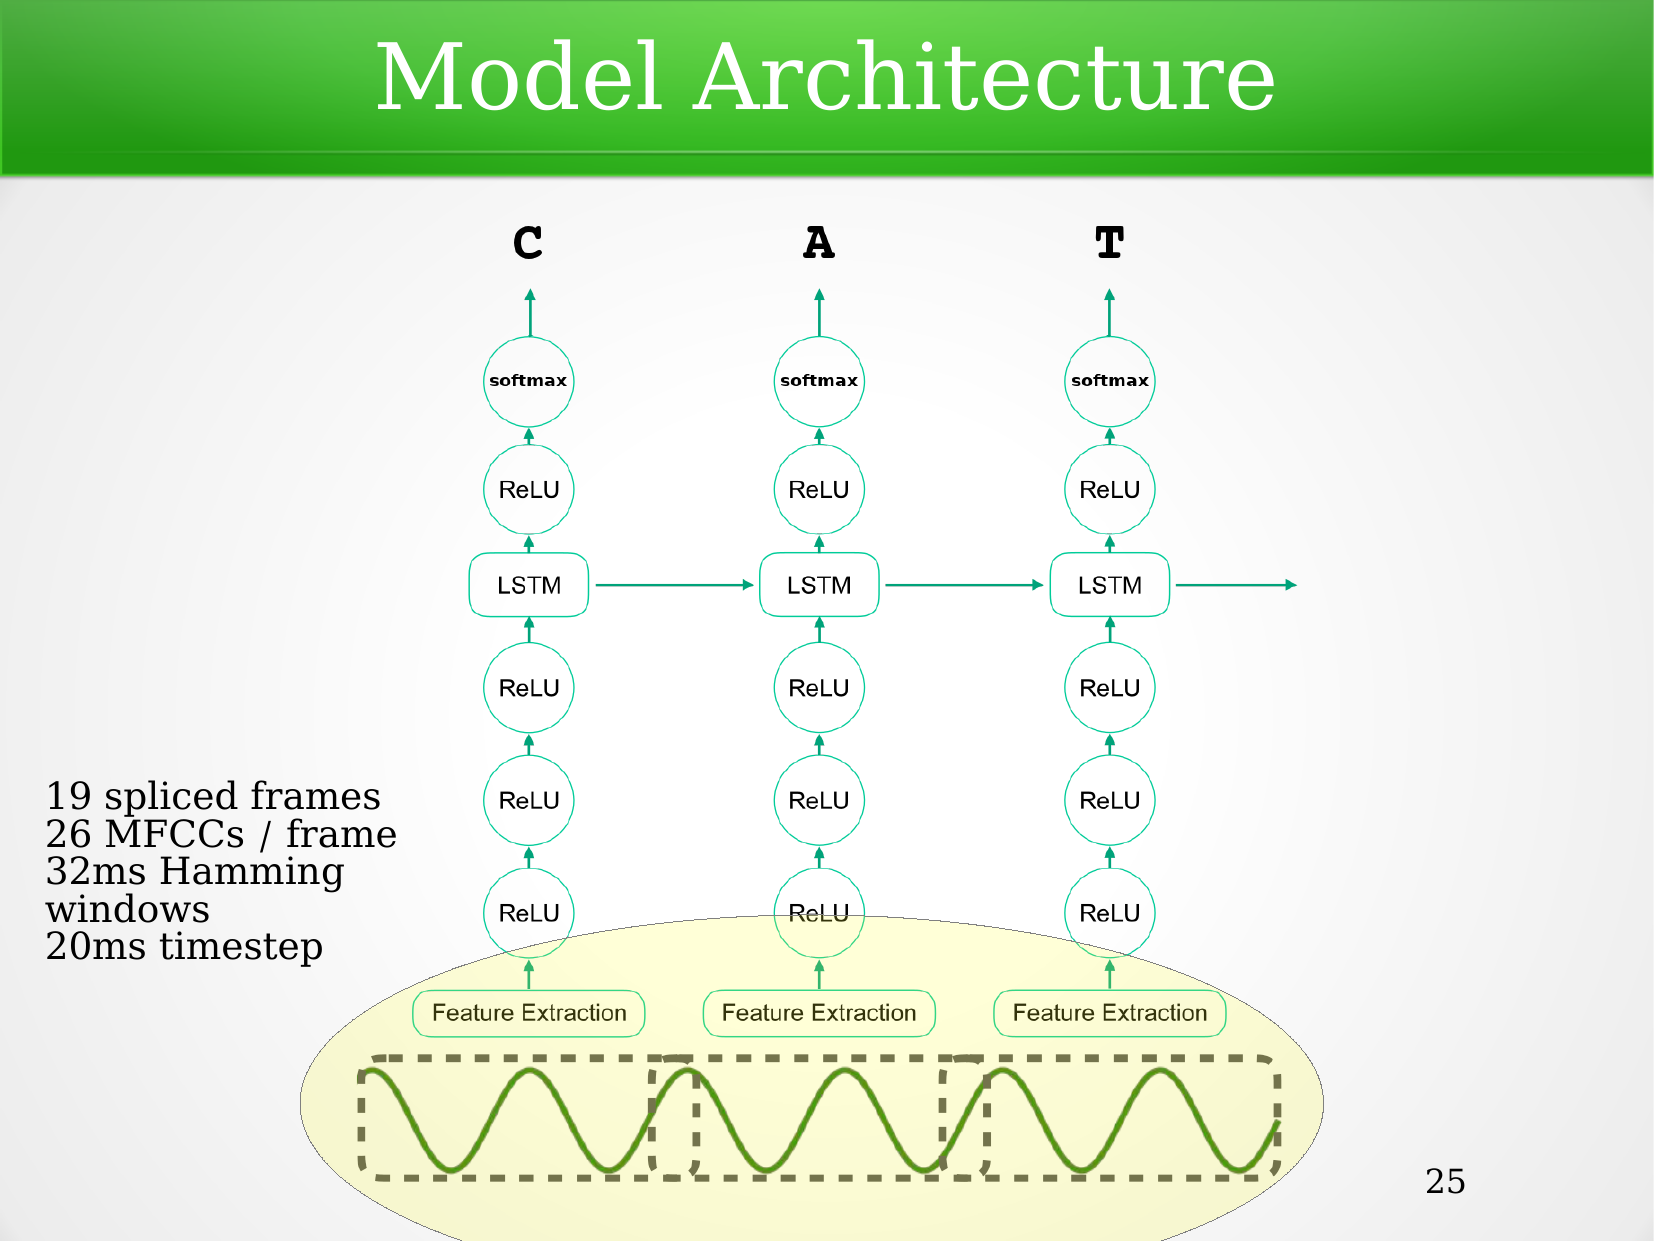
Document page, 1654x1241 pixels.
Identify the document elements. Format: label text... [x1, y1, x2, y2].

title Model Architecture [82, 11, 1571, 154]
picture [0, 0, 1654, 1241]
text_box [300, 914, 1324, 1241]
text_box 19 spliced frames 26 MFCCs / frame 32ms Hamming windows 20ms timestep [30, 772, 526, 1051]
